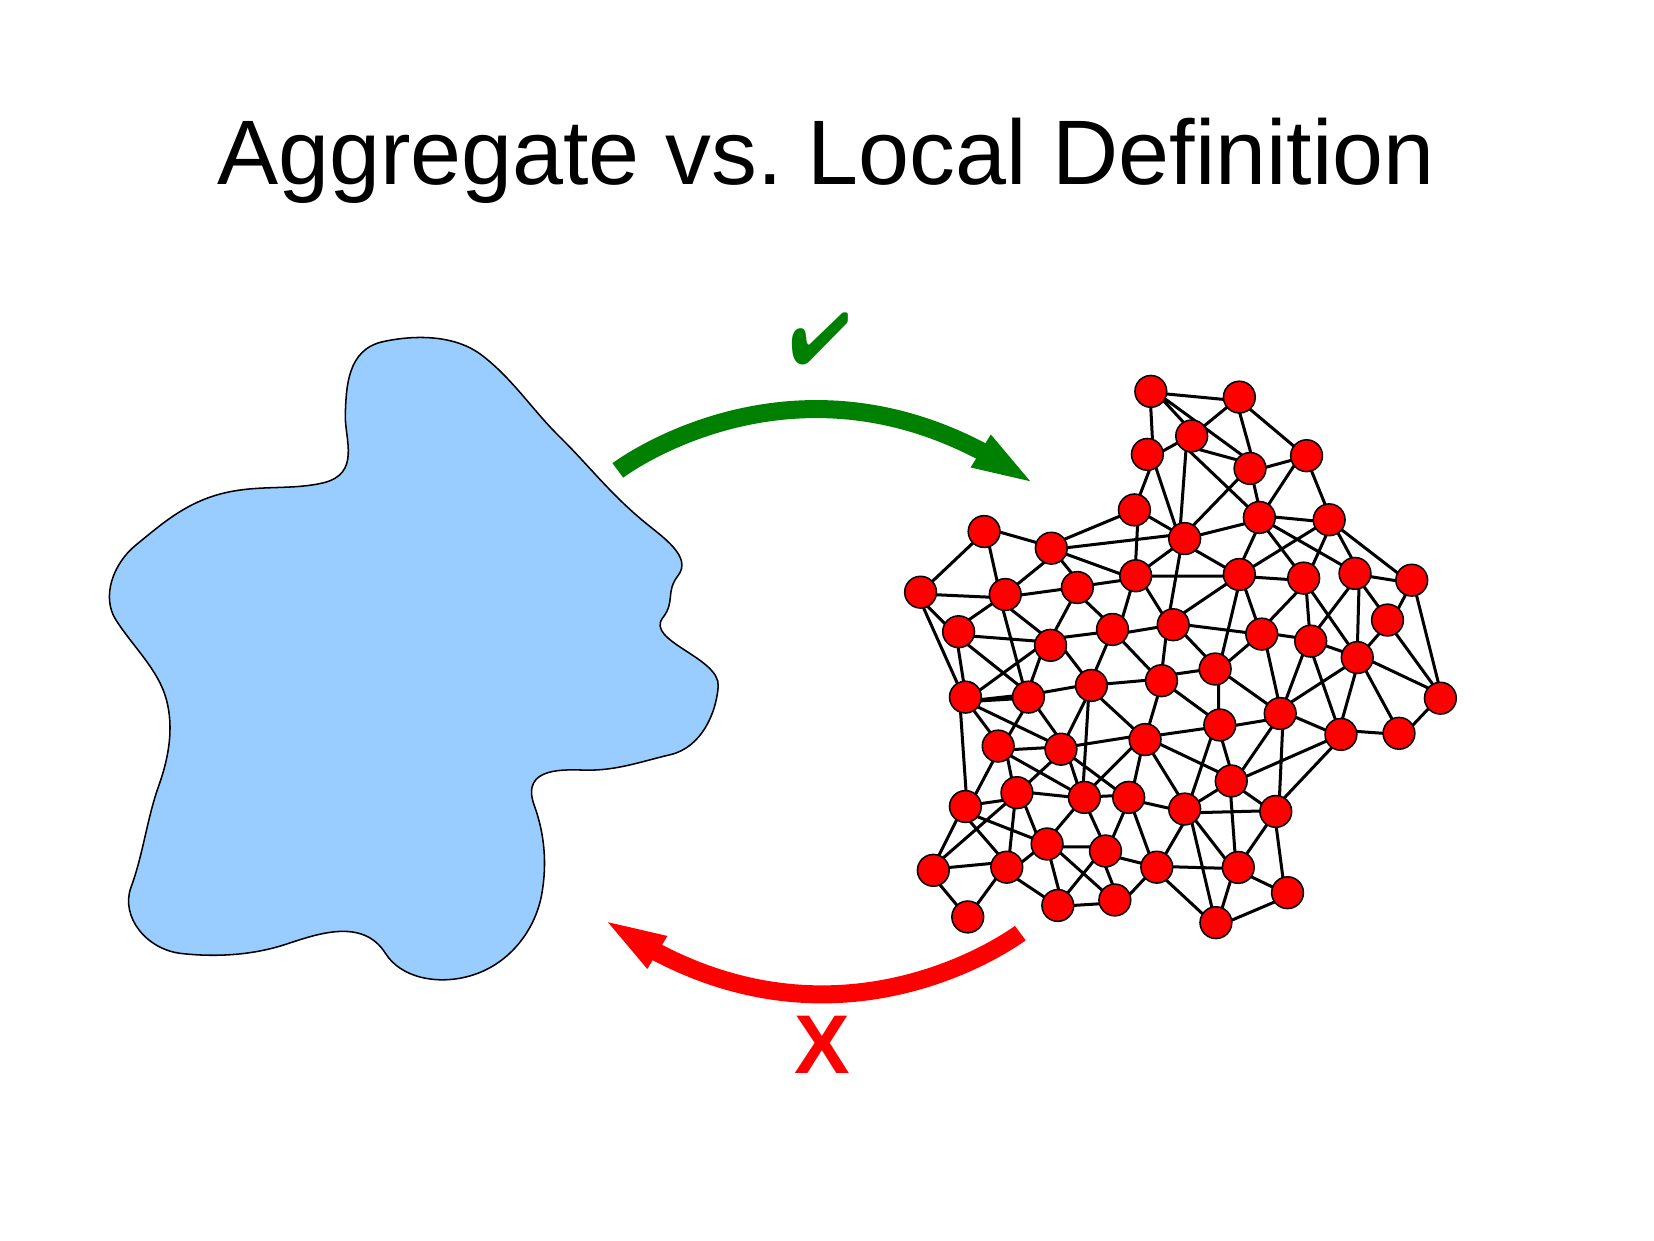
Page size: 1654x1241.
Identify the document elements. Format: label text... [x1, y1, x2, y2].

text_box [1175, 420, 1208, 452]
text_box [989, 578, 1022, 611]
text_box [1424, 682, 1457, 715]
text_box [1068, 781, 1101, 814]
text_box X [779, 990, 865, 1099]
text_box ✔ [775, 292, 889, 421]
text_box [1287, 562, 1320, 595]
text_box [1264, 697, 1297, 730]
text_box [1259, 795, 1292, 828]
text_box [951, 901, 984, 933]
text_box [1045, 733, 1077, 766]
text_box [109, 337, 719, 980]
text_box [1031, 828, 1063, 860]
text_box [1145, 664, 1178, 697]
text_box [1089, 835, 1122, 867]
text_box [942, 615, 975, 648]
text_box [1157, 608, 1190, 641]
text_box [1134, 375, 1167, 408]
title Aggregate vs. Local Definition [82, 49, 1571, 257]
text_box [1325, 718, 1357, 751]
text_box [1215, 765, 1248, 797]
text_box [1203, 709, 1236, 741]
text_box [1199, 653, 1232, 685]
text_box [1168, 522, 1201, 555]
text_box [1034, 629, 1067, 662]
text_box [1290, 439, 1323, 472]
text_box [1243, 501, 1276, 534]
text_box [1200, 906, 1232, 939]
text_box [1313, 503, 1346, 536]
text_box [1245, 618, 1278, 651]
text_box [990, 851, 1023, 884]
text_box [1371, 604, 1404, 636]
text_box [1271, 876, 1304, 909]
text_box [917, 854, 950, 887]
text_box [1339, 557, 1371, 590]
text_box [1061, 571, 1094, 604]
text_box [1140, 851, 1173, 884]
text_box [1119, 559, 1152, 592]
text_box [1341, 641, 1374, 674]
text_box [1098, 884, 1131, 916]
text_box [1012, 681, 1045, 714]
text_box [1001, 776, 1033, 809]
text_box [1096, 613, 1129, 646]
text_box [1168, 793, 1201, 826]
text_box [1075, 669, 1108, 702]
text_box [982, 730, 1015, 762]
text_box [1383, 717, 1415, 750]
text_box [1112, 781, 1145, 814]
text_box [1035, 532, 1068, 565]
text_box [904, 576, 937, 609]
text_box [1294, 625, 1327, 658]
text_box [949, 790, 982, 823]
text_box [1395, 564, 1428, 597]
text_box [1041, 889, 1074, 922]
text_box [1222, 851, 1255, 884]
text_box [1223, 381, 1256, 414]
text_box [968, 515, 1001, 548]
text_box [1223, 558, 1256, 591]
text_box [1118, 493, 1151, 526]
text_box [1131, 438, 1164, 471]
text_box [949, 681, 982, 714]
text_box [1234, 452, 1266, 485]
text_box [1129, 723, 1162, 756]
